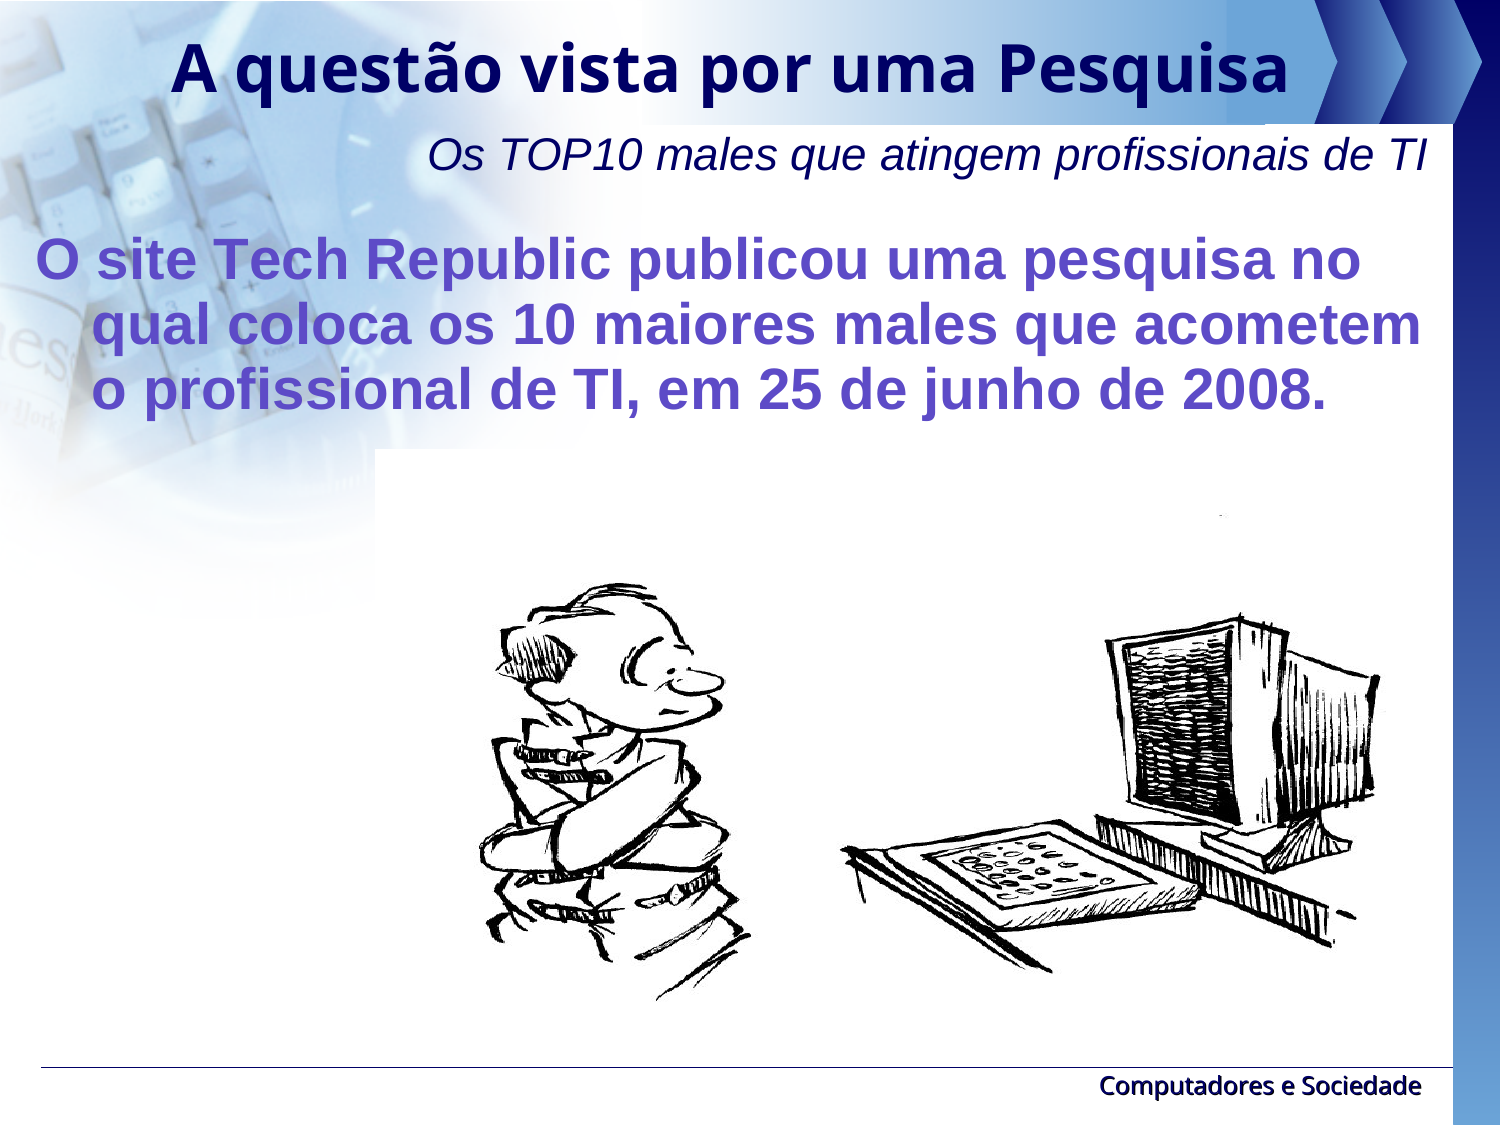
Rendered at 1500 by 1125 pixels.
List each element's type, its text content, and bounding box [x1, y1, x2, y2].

title A questão vista por uma Pesquisa [74, 0, 1388, 155]
picture [375, 488, 1426, 1051]
list O site Tech Republic publicou uma pesquisa no qual coloca os 10 maiores males que acometem o profissional de TI, em 25 de junho de 2008. [35, 226, 1426, 488]
text_box Os TOP10 males que atingem profissionais de TI [412, 117, 1444, 188]
